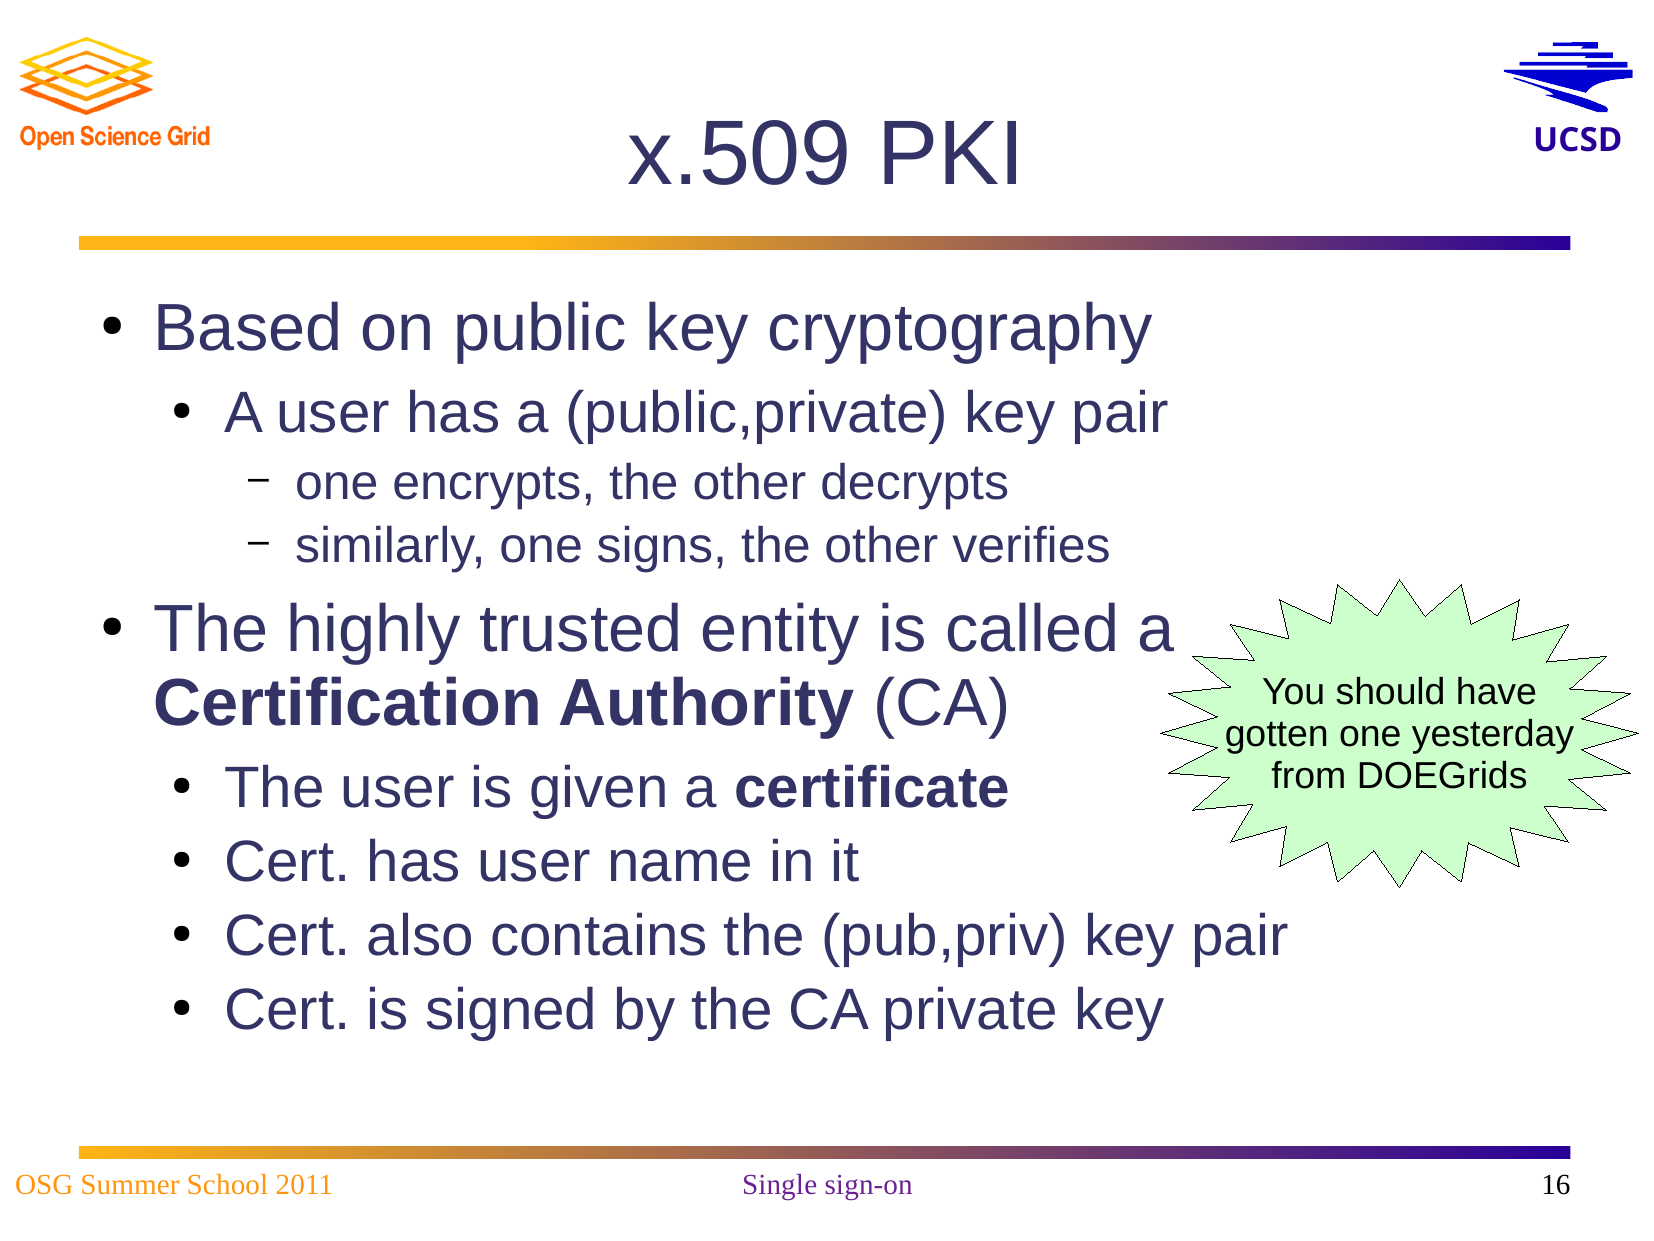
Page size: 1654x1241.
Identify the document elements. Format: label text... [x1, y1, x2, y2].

text_box You should have gotten one yesterday from DOEGrids [1160, 579, 1639, 888]
title x.509 PKI [82, 49, 1571, 257]
picture [0, 14, 229, 167]
list Based on public key cryptography A user has a (public,private) key pair one encrypts, the other decrypts similarly, one signs, the other verifies The highly trusted entity is called a Certification Authority (CA) The user is given a certificate Cert. has user name in it Cert. also contains the (pub,priv) key pair Cert. is signed by the CA private key [82, 290, 1571, 1109]
picture [1495, 42, 1637, 118]
